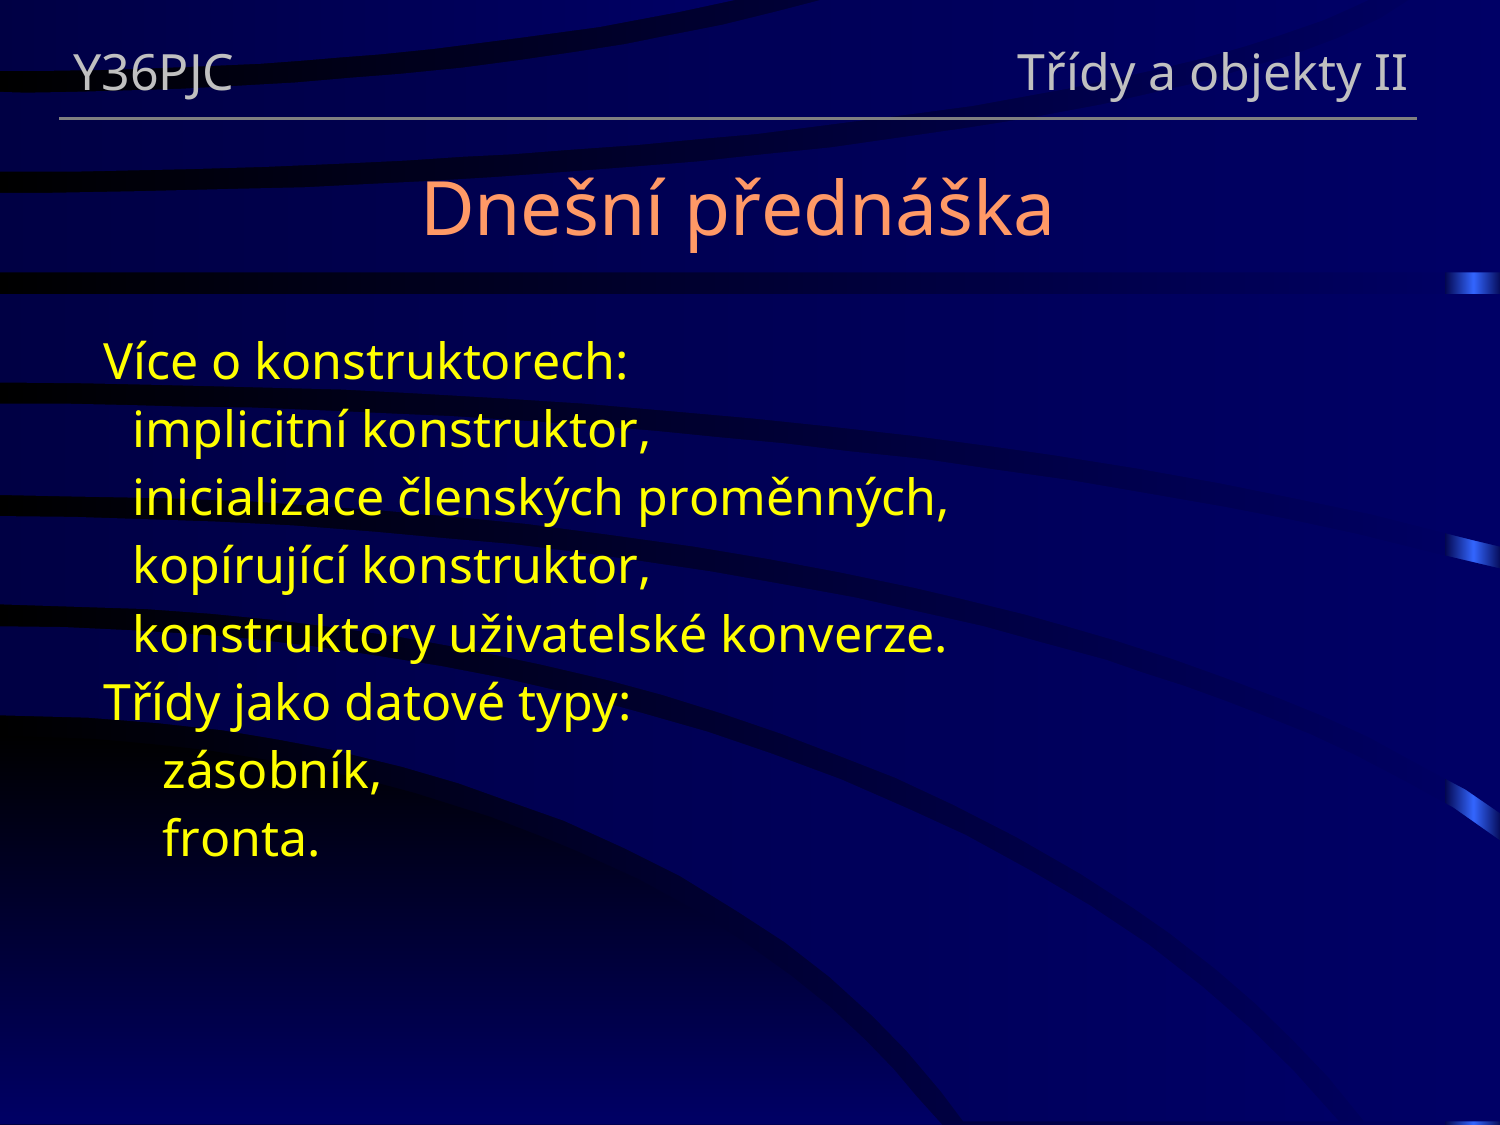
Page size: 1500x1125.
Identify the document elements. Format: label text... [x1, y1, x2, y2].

text_box Třídy a objekty II [1003, 29, 1418, 105]
text_box Dnešní přednáška Více o konstruktorech: implicitní konstruktor, inicializace členských proměnných, kopírující konstruktor, konstruktory uživatelské konverze. Třídy jako datové typy: zásobník, fronta. [59, 147, 1418, 796]
text_box Y36PJC [59, 29, 251, 105]
